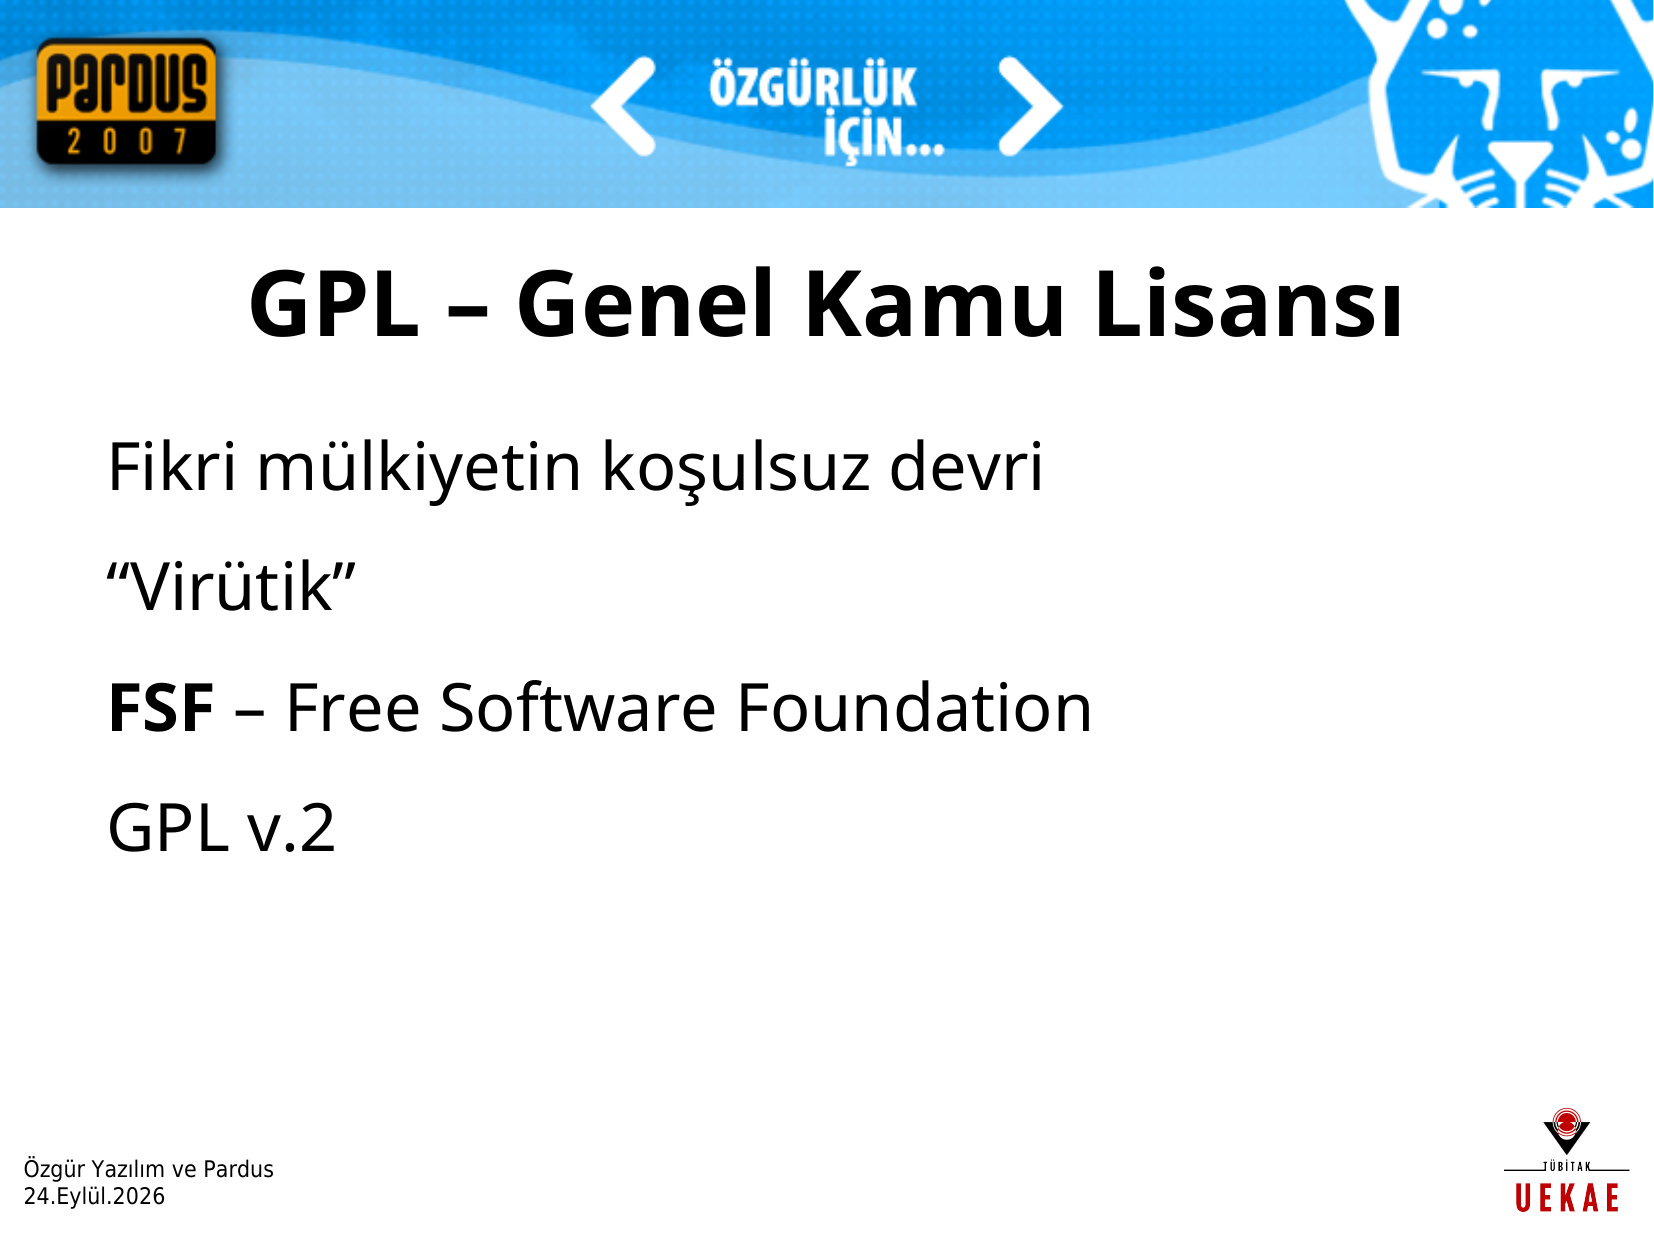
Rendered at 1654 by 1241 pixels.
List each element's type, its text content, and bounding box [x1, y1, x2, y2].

list Fikri mülkiyetin koşulsuz devri “Virütik” FSF – Free Software Foundation GPL v.2 [88, 419, 1571, 1056]
title GPL – Genel Kamu Lisansı [82, 197, 1571, 405]
picture [0, 0, 1654, 208]
picture [1500, 1104, 1634, 1215]
